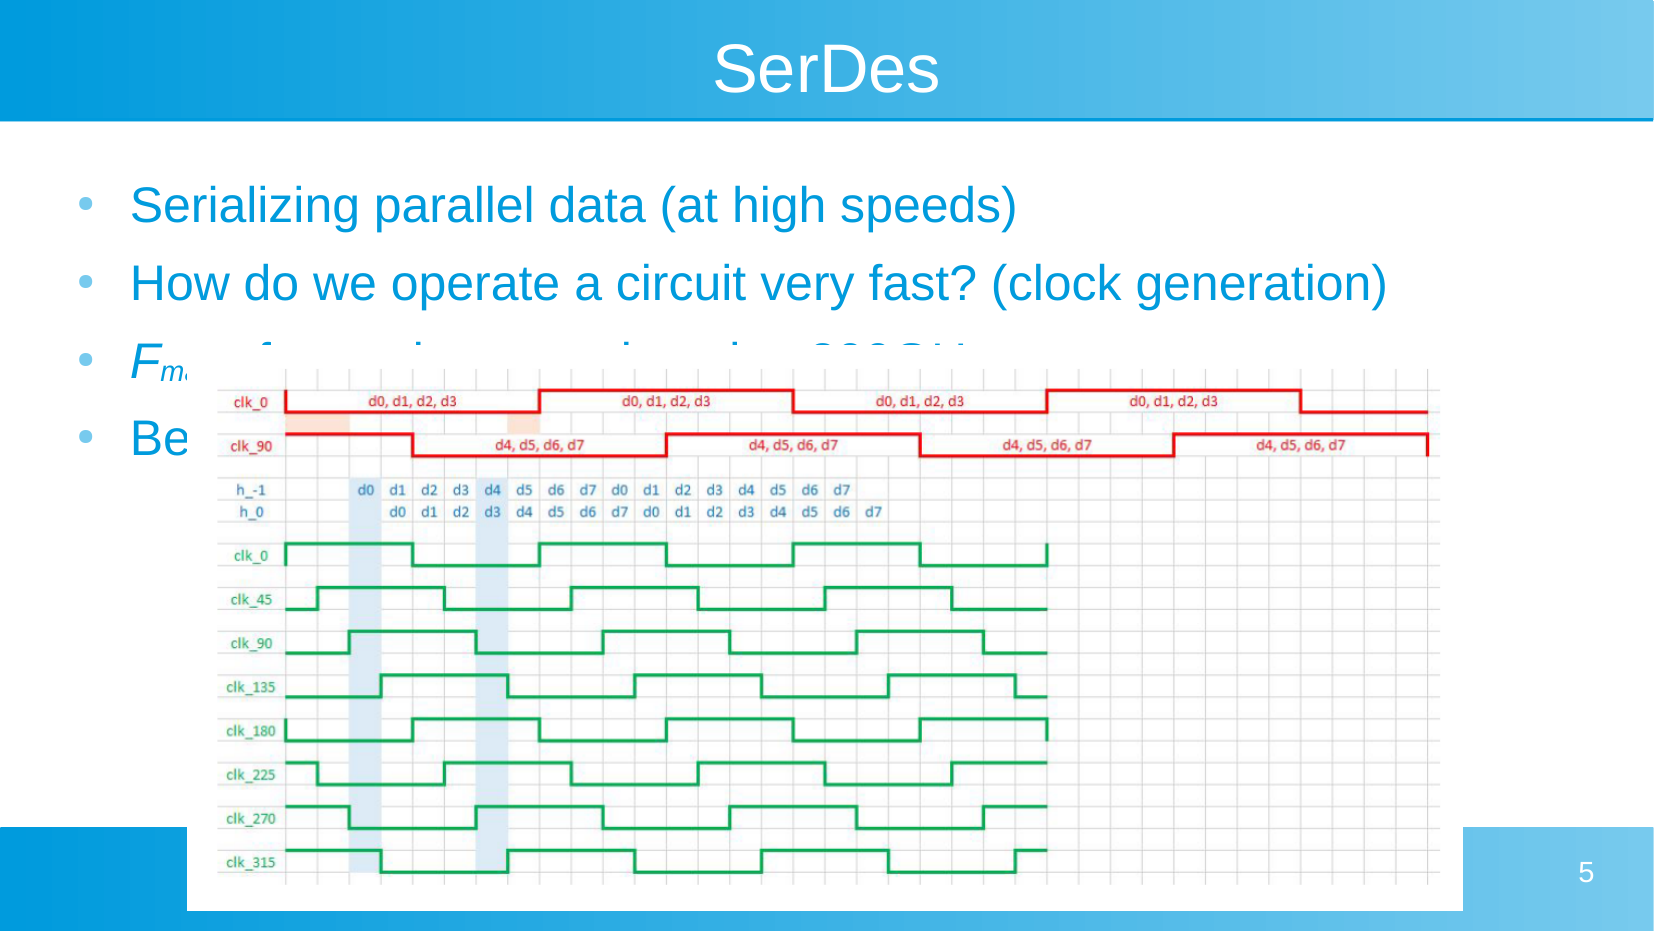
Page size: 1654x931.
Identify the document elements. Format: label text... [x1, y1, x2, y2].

title SerDes [59, 29, 1595, 108]
picture [187, 345, 1463, 911]
list Serializing parallel data (at high speeds) How do we operate a circuit very fast? (clock generation) Fmax of a modern transistor is ~300GHz Becomes unstable long before 300GHz though [59, 177, 1595, 768]
